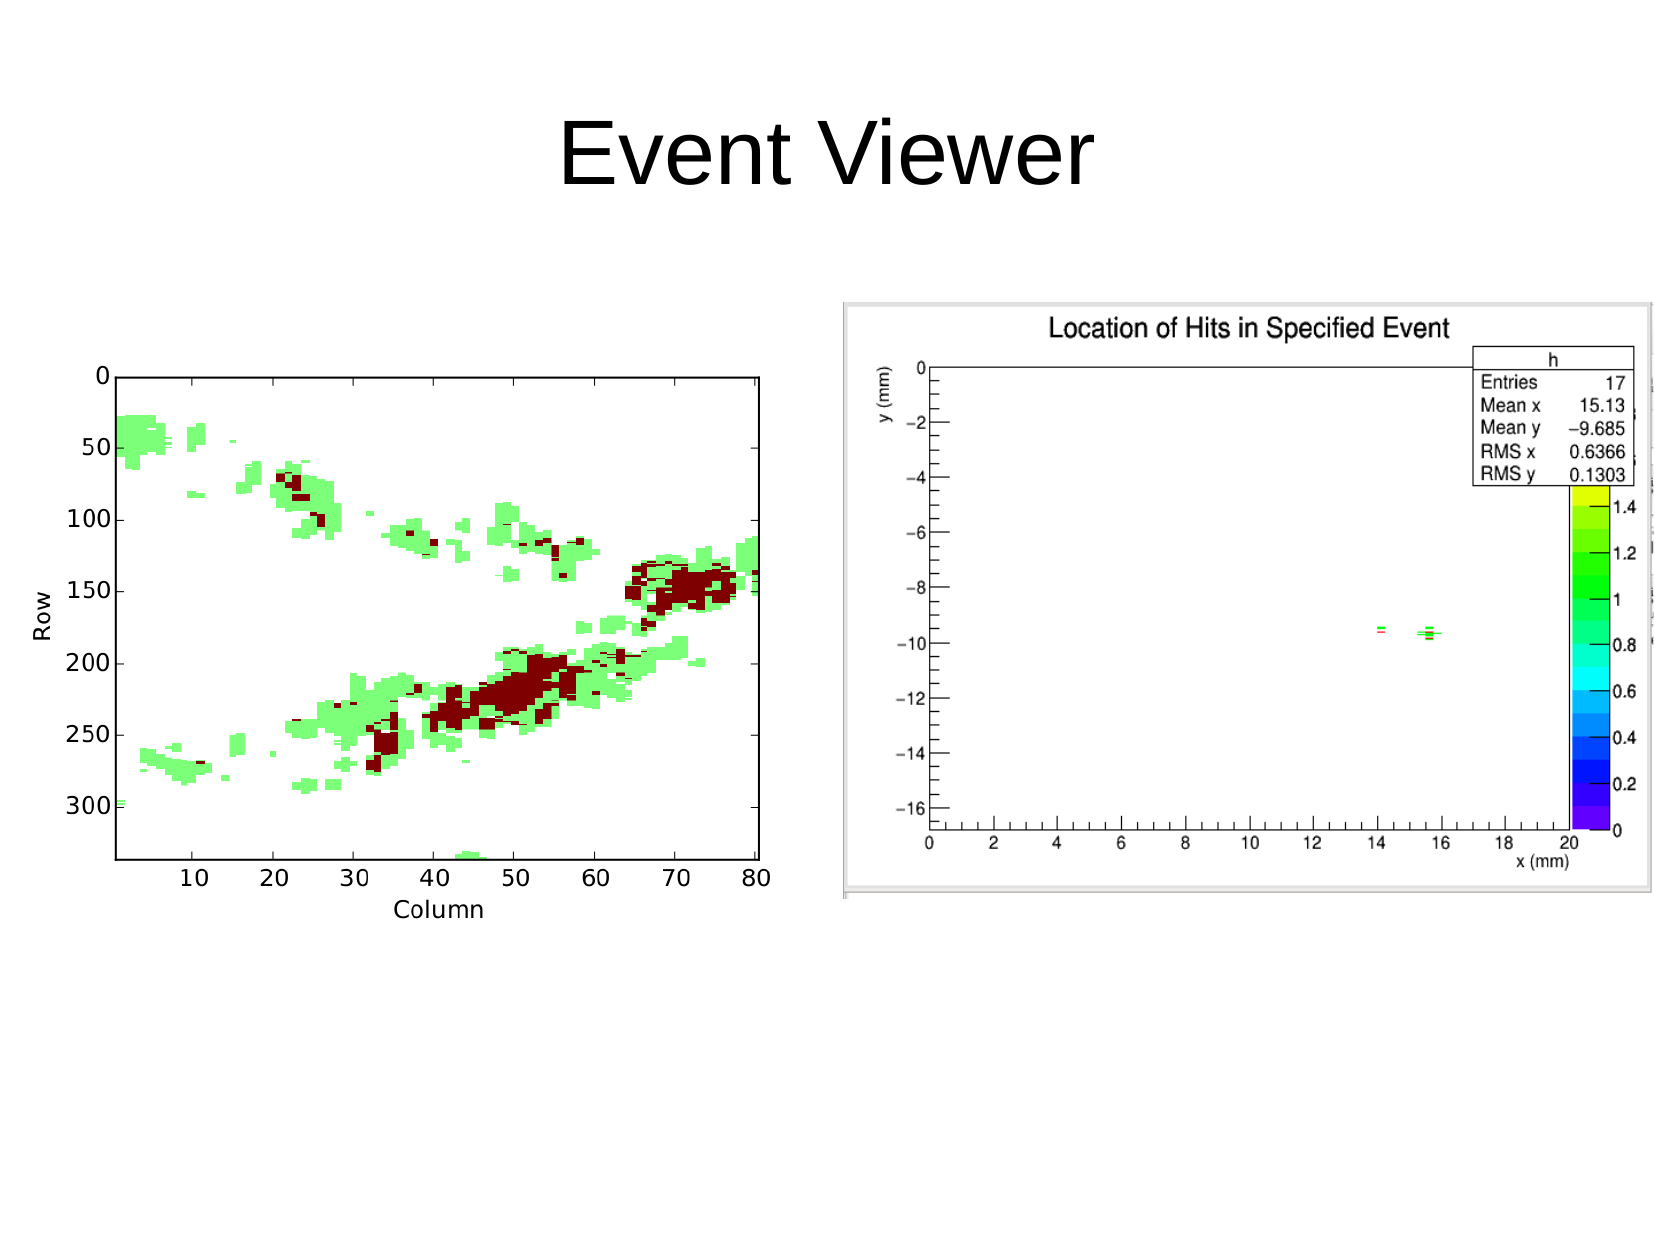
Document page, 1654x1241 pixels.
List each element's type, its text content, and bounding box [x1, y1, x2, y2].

picture [843, 302, 1654, 899]
picture [0, 360, 781, 928]
title Event Viewer [82, 49, 1571, 257]
